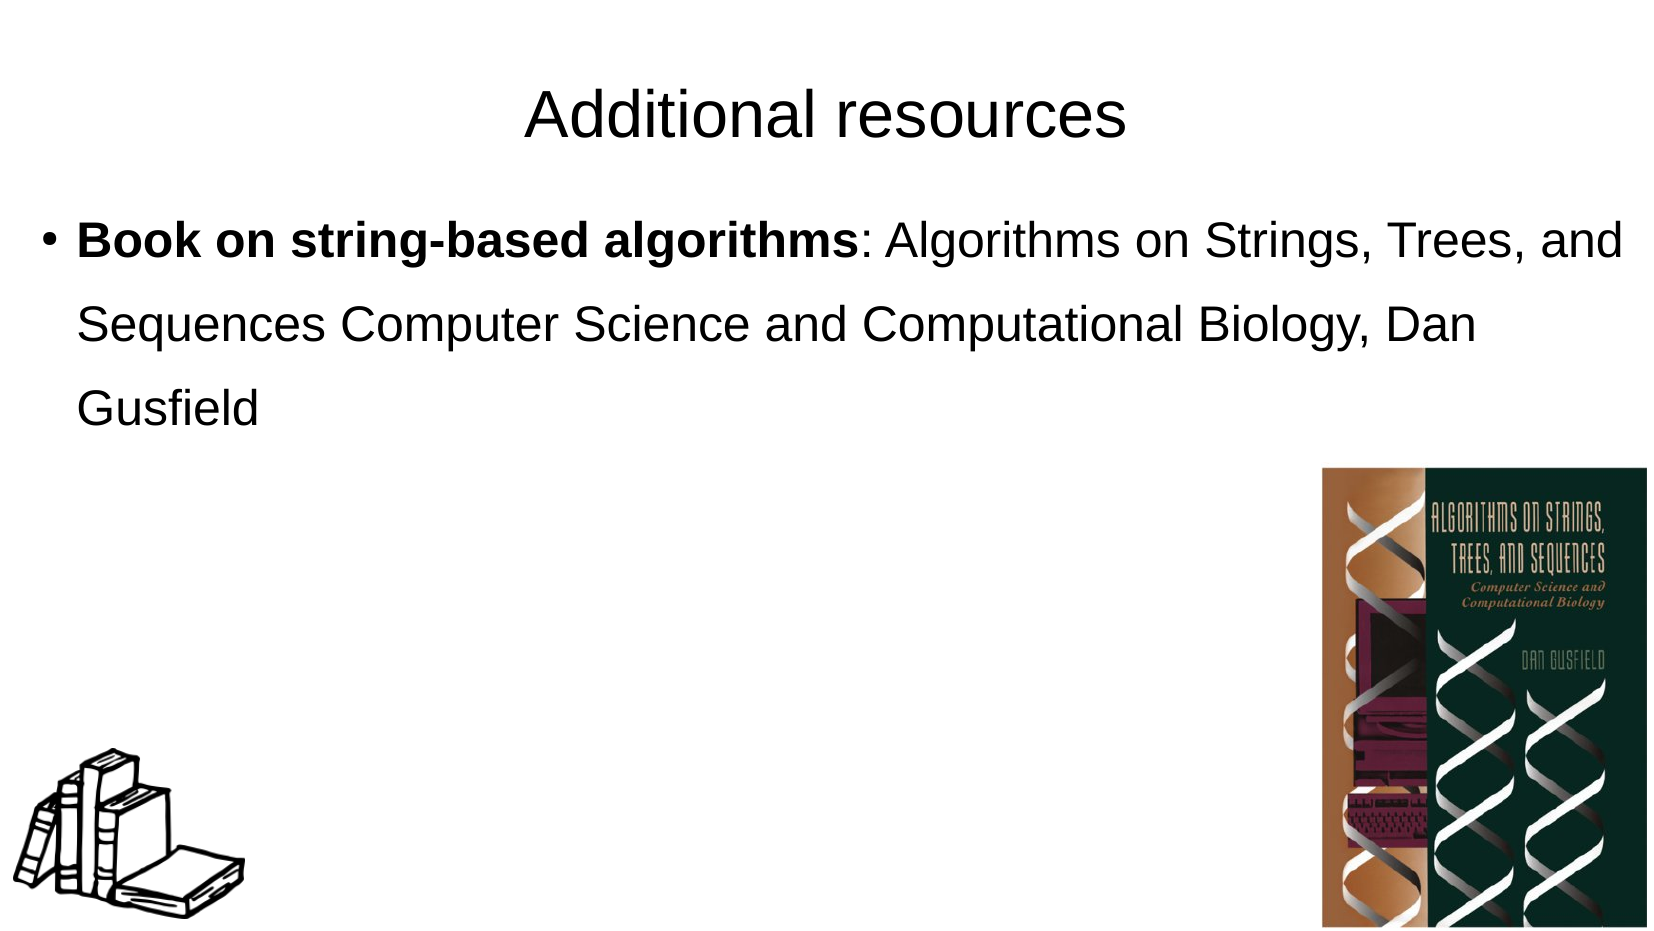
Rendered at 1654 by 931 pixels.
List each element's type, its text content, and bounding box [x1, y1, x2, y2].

title Additional resources [82, 37, 1571, 184]
picture [13, 748, 245, 919]
picture [1321, 462, 1647, 931]
subtitle Book on string-based algorithms: Algorithms on Strings, Trees, and Sequences Computer Science and Computational Biology, Dan Gusfield [40, 184, 1645, 854]
